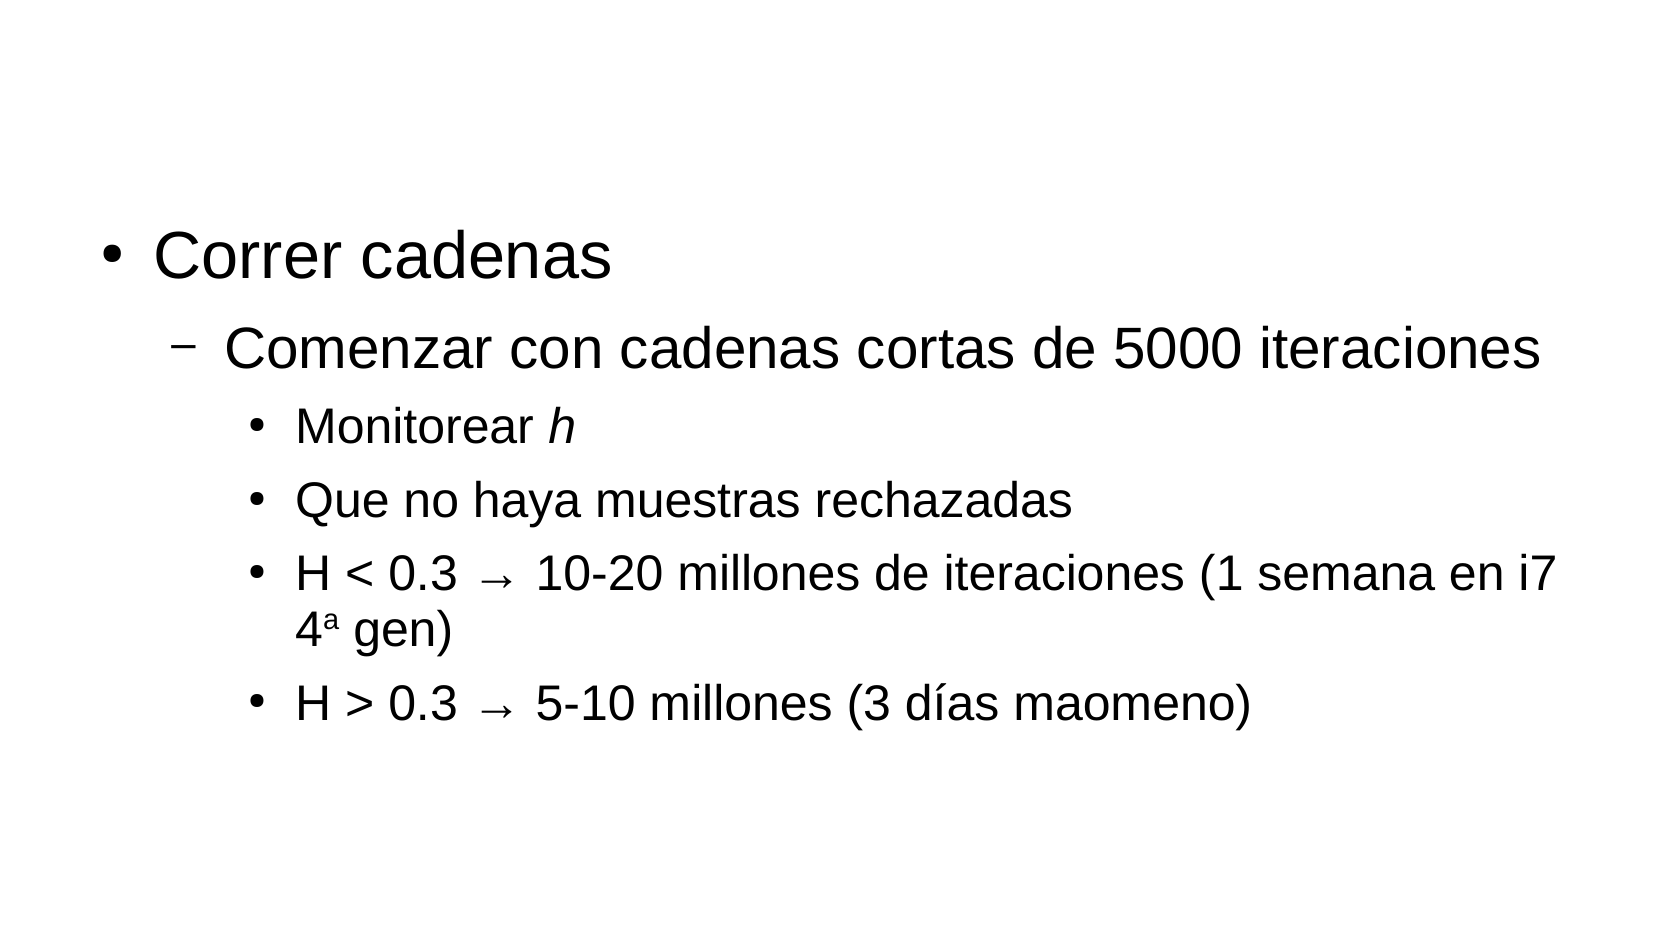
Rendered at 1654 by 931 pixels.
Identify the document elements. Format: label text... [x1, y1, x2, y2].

list Correr cadenas Comenzar con cadenas cortas de 5000 iteraciones Monitorear h Que no haya muestras rechazadas H < 0.3 → 10-20 millones de iteraciones (1 semana en i7 4a gen) H > 0.3 → 5-10 millones (3 días maomeno) [82, 217, 1571, 758]
